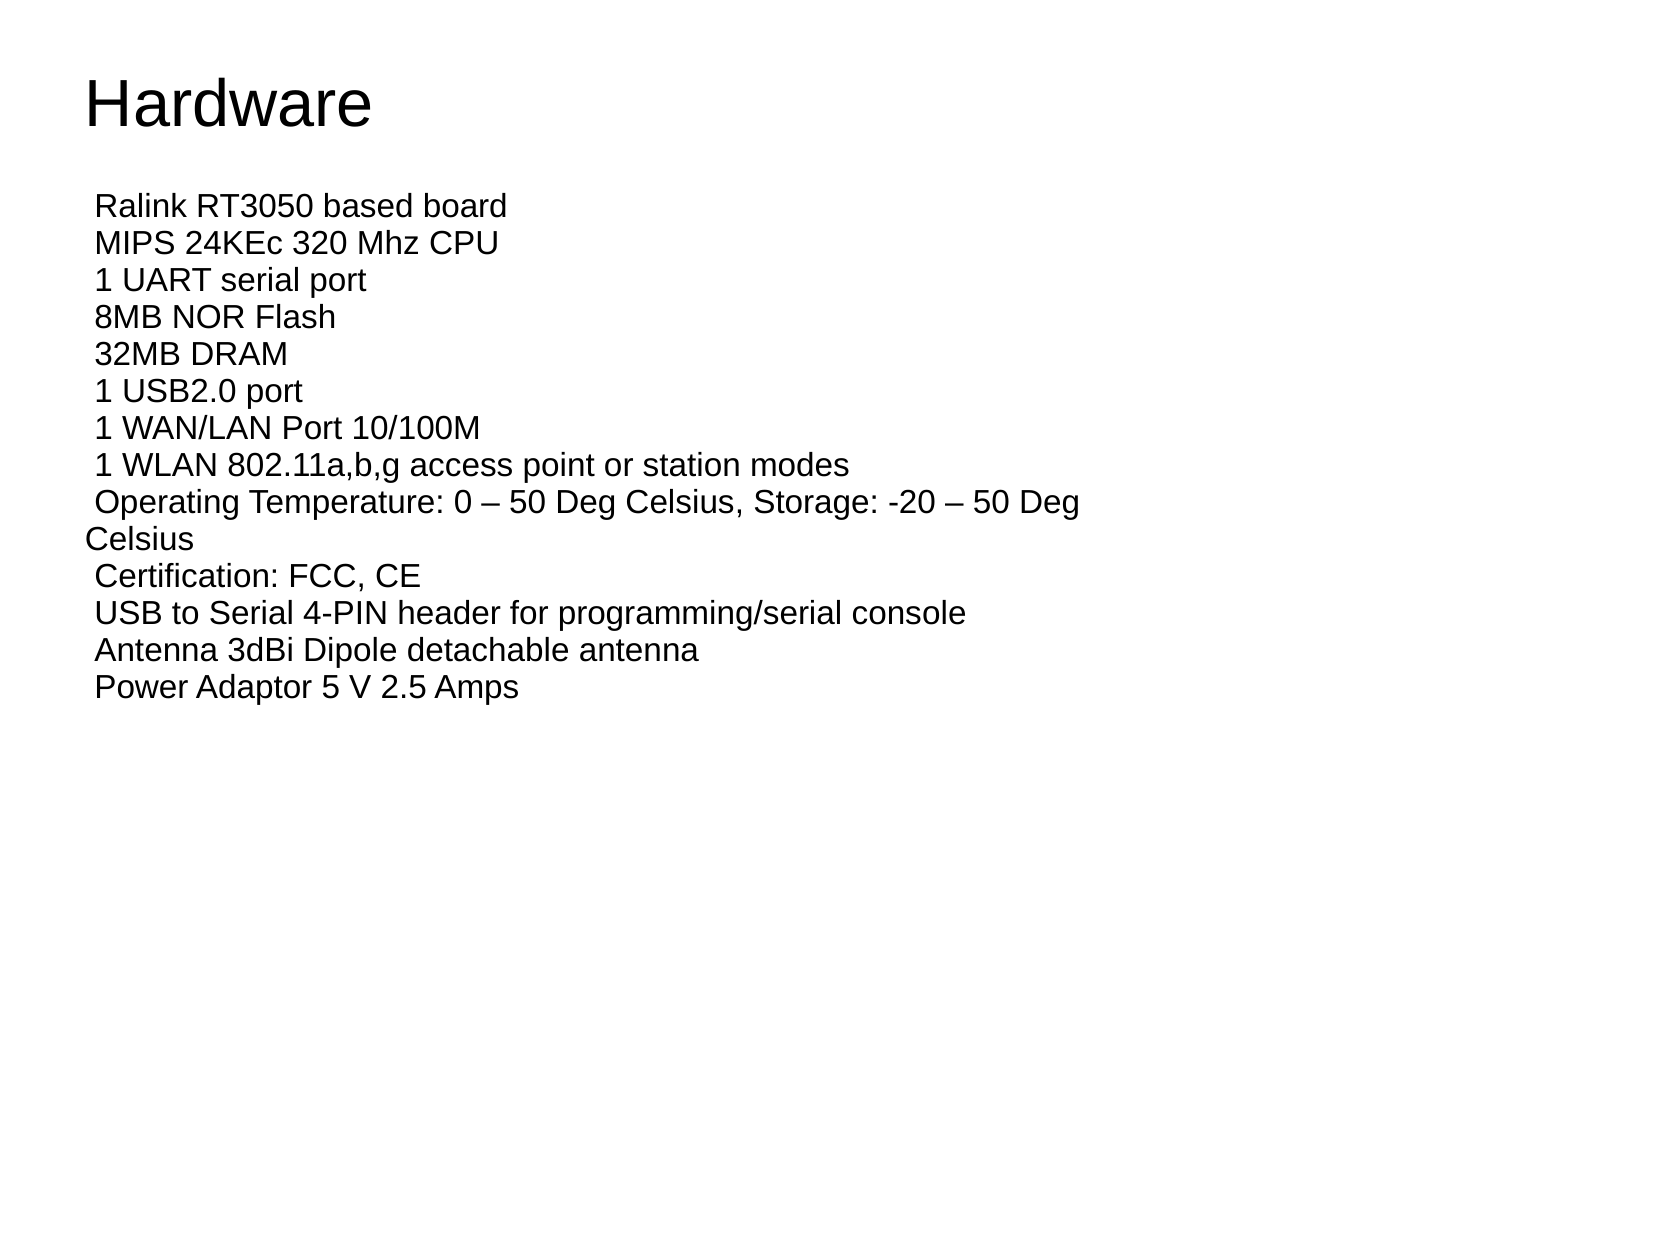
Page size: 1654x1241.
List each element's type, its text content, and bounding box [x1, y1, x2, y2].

text_box Hardware Ralink RT3050 based board MIPS 24KEc 320 Mhz CPU 1 UART serial port 8MB NOR Flash 32MB DRAM 1 USB2.0 port 1 WAN/LAN Port 10/100M 1 WLAN 802.11a,b,g access point or station modes Operating Temperature: 0 – 50 Deg Celsius, Storage: -20 – 50 Deg Celsius Certification: FCC, CE USB to Serial 4-PIN header for programming/serial console Antenna 3dBi Dipole detachable antenna Power Adaptor 5 V 2.5 Amps [70, 58, 1216, 676]
